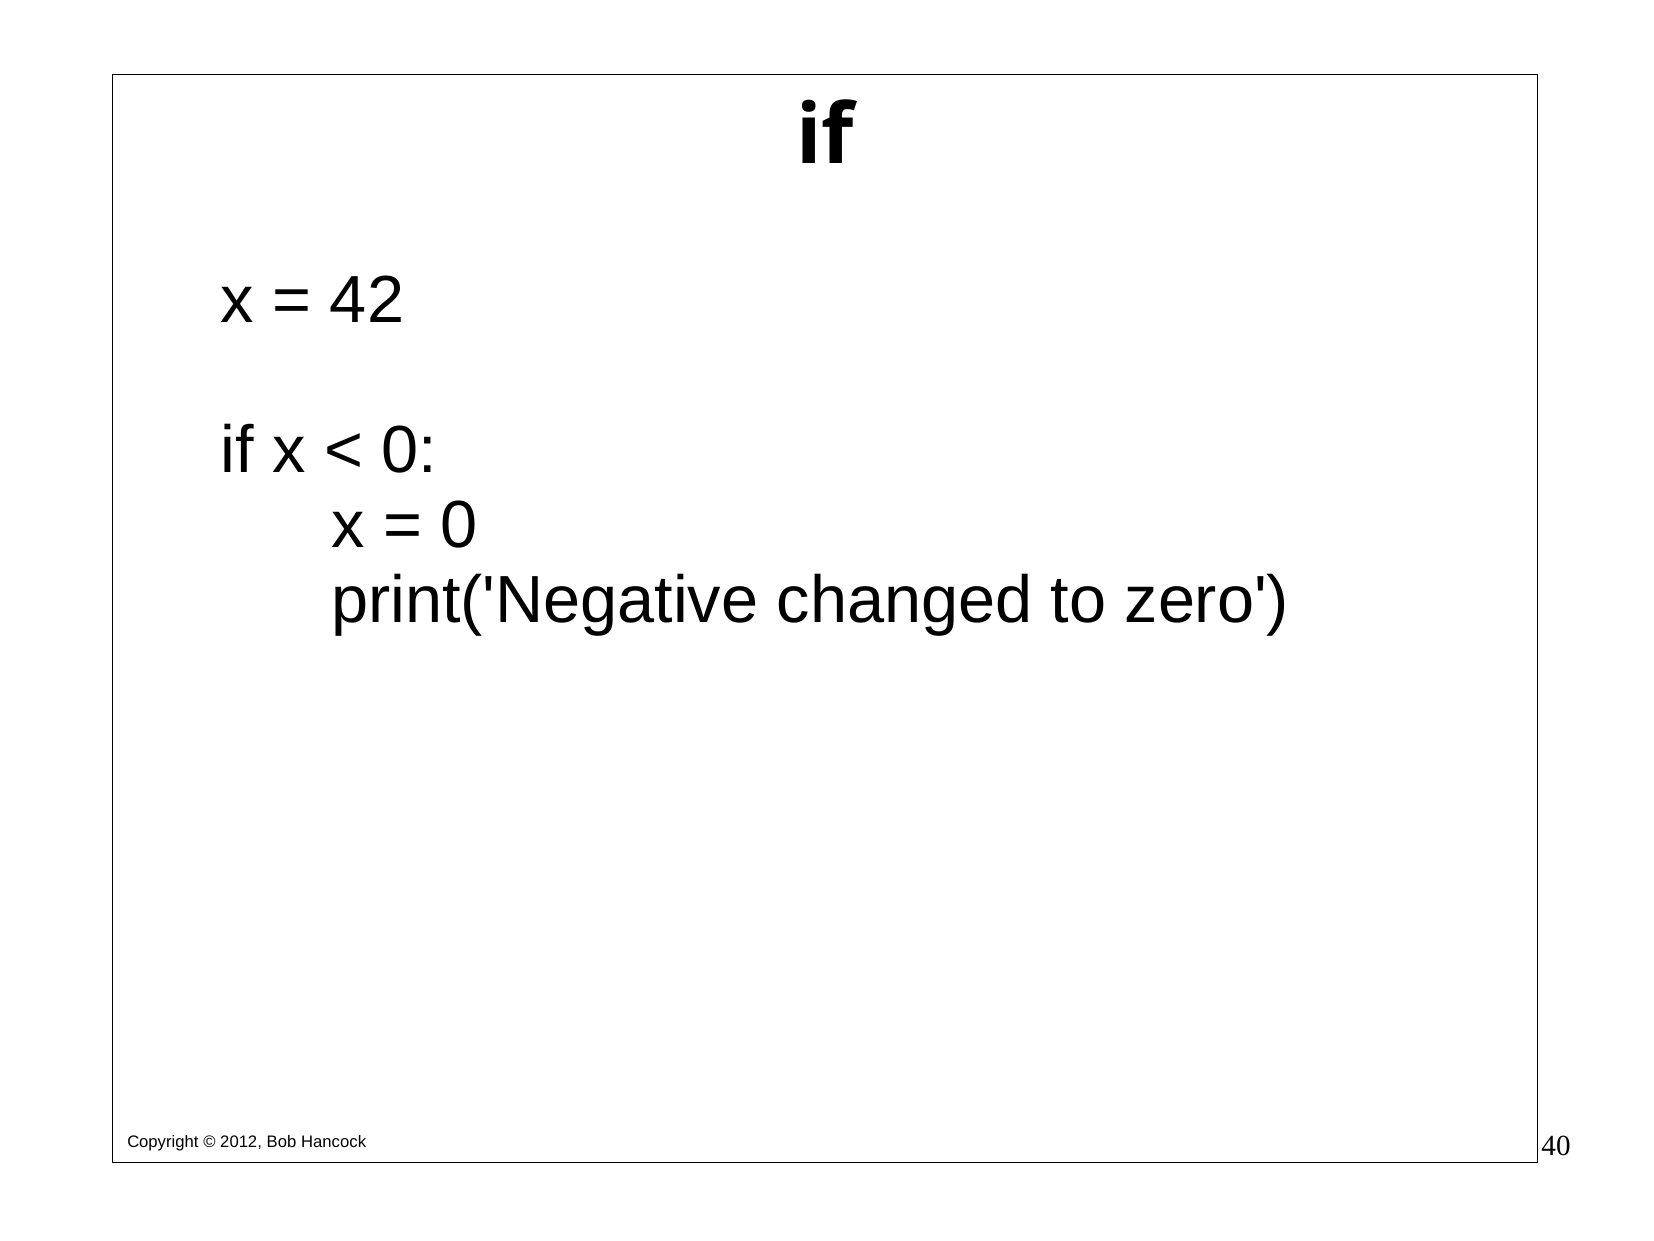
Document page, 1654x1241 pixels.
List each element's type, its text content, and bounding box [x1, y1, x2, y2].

text_box Copyright © 2012, Bob Hancock [112, 1125, 382, 1159]
title if [112, 75, 1538, 188]
list x = 42 if x < 0: x = 0 print('Negative changed to zero') [150, 262, 1501, 1126]
